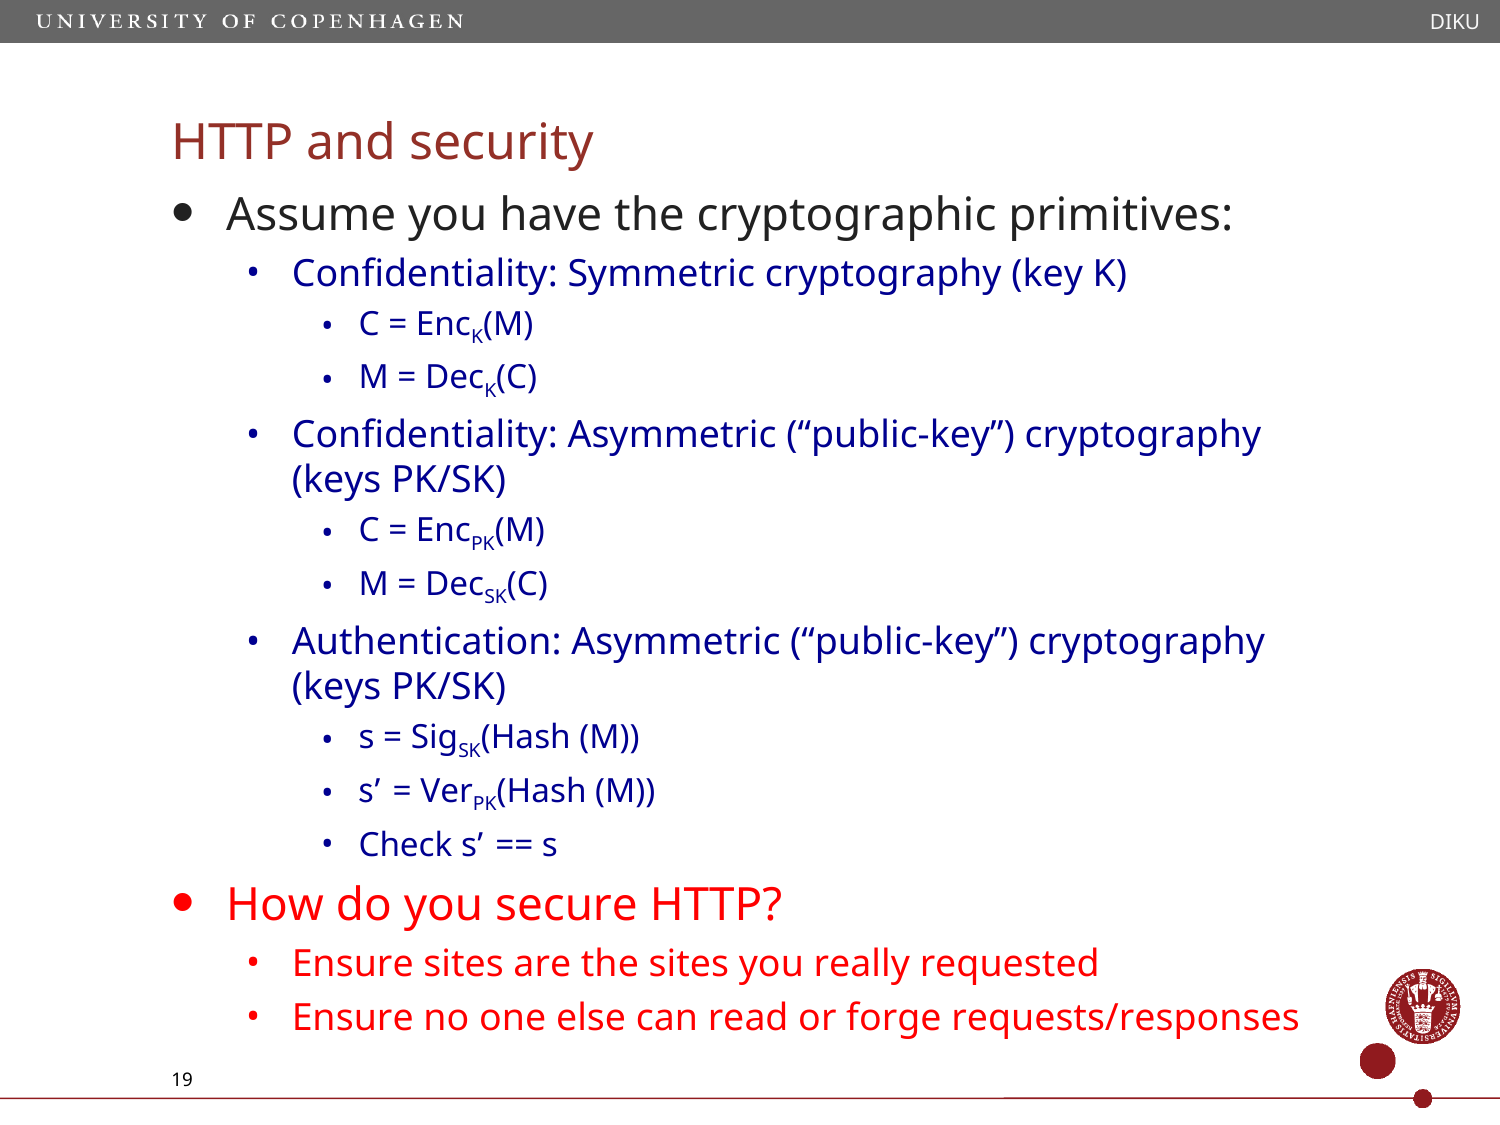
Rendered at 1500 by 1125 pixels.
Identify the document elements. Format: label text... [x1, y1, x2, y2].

picture [267, 910, 281, 917]
text_box DIKU [469, 0, 1495, 43]
picture [0, 910, 1500, 1122]
text_box <number> [171, 1067, 522, 1092]
picture [434, 910, 448, 917]
picture [572, 910, 584, 917]
picture [462, 910, 474, 917]
text_box HTTP and security [171, 75, 1329, 171]
text_box Assume you have the cryptographic primitives: Confidentiality: Symmetric cryptography (key K) C = EncK(M) M = DecK(C) Confidentiality: Asymmetric (“public-key”) cryptography (keys PK/SK) C = EncPK(M) M = DecSK(C) Authentication: Asymmetric (“public-key”) cryptography (keys PK/SK) s = SigSK(Hash (M)) s’ = VerPK(Hash (M)) Check s’ == s How do you secure HTTP? Ensure sites are the sites you really requested Ensure no one else can read or forge requests/responses [171, 184, 1329, 858]
picture [371, 910, 385, 917]
picture [342, 910, 355, 917]
